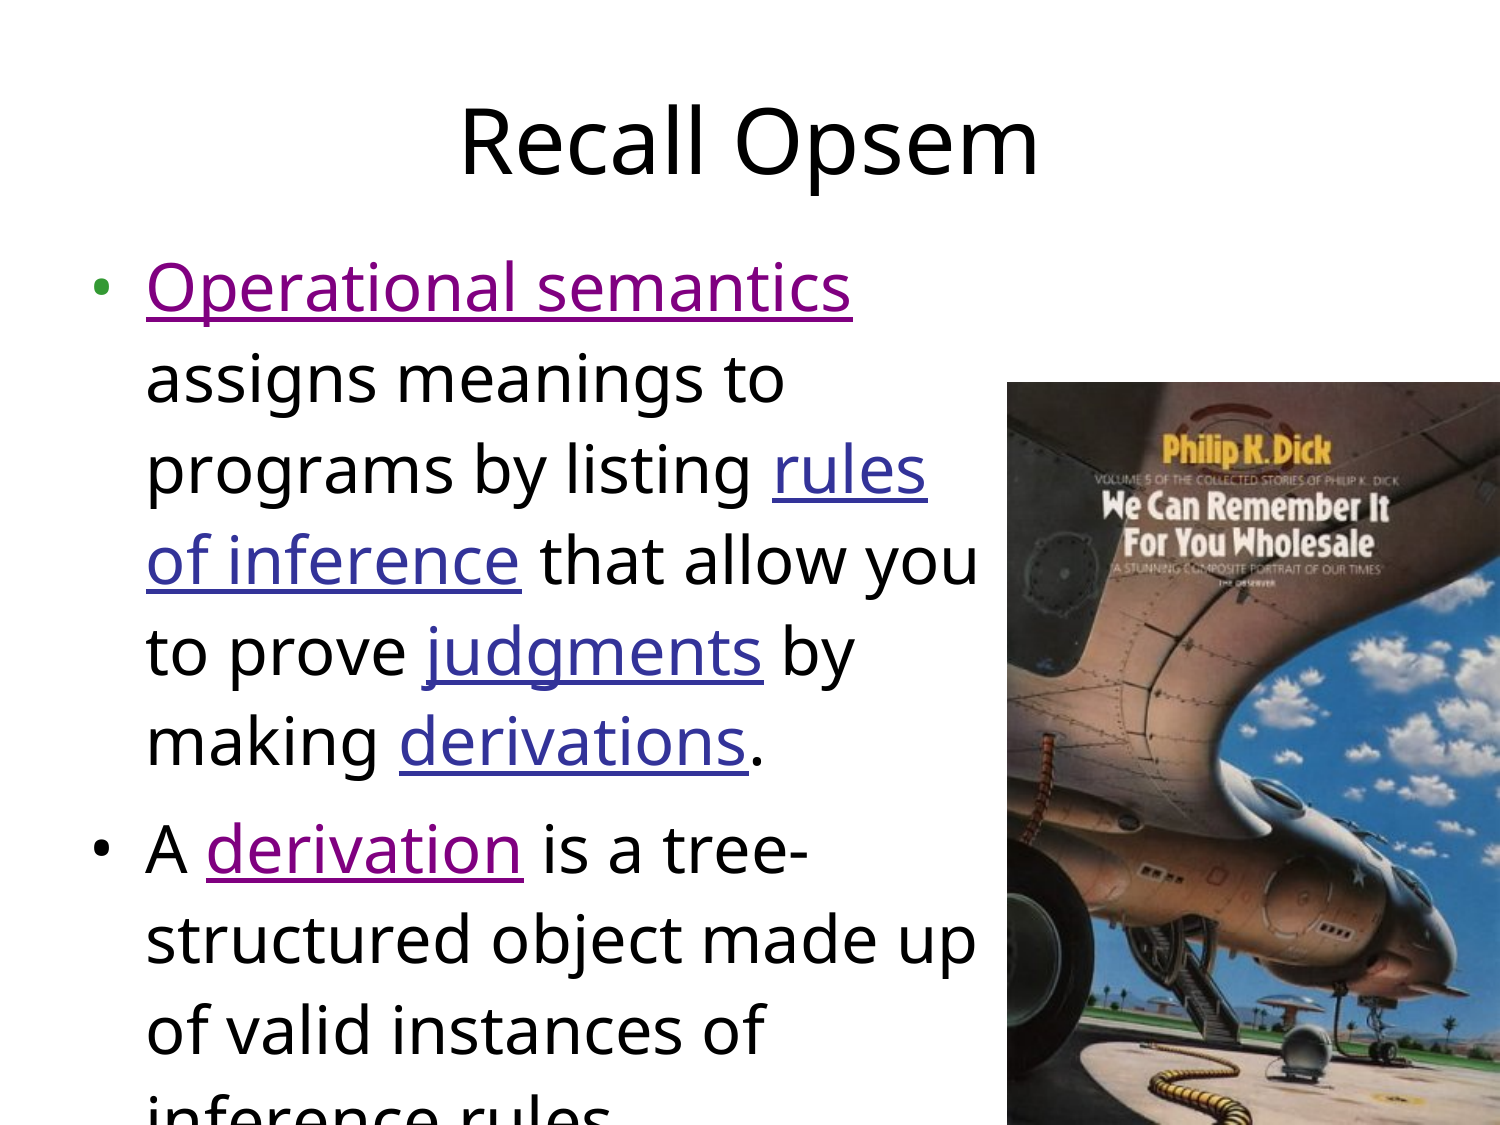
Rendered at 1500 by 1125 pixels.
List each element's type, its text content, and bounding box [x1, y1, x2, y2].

title Recall Opsem [75, 45, 1426, 233]
picture [1007, 382, 1500, 1125]
list Operational semantics assigns meanings to programs by listing rules of inference that allow you to prove judgments by making derivations. A derivation is a tree-structured object made up of valid instances of inference rules. [74, 232, 1000, 1083]
